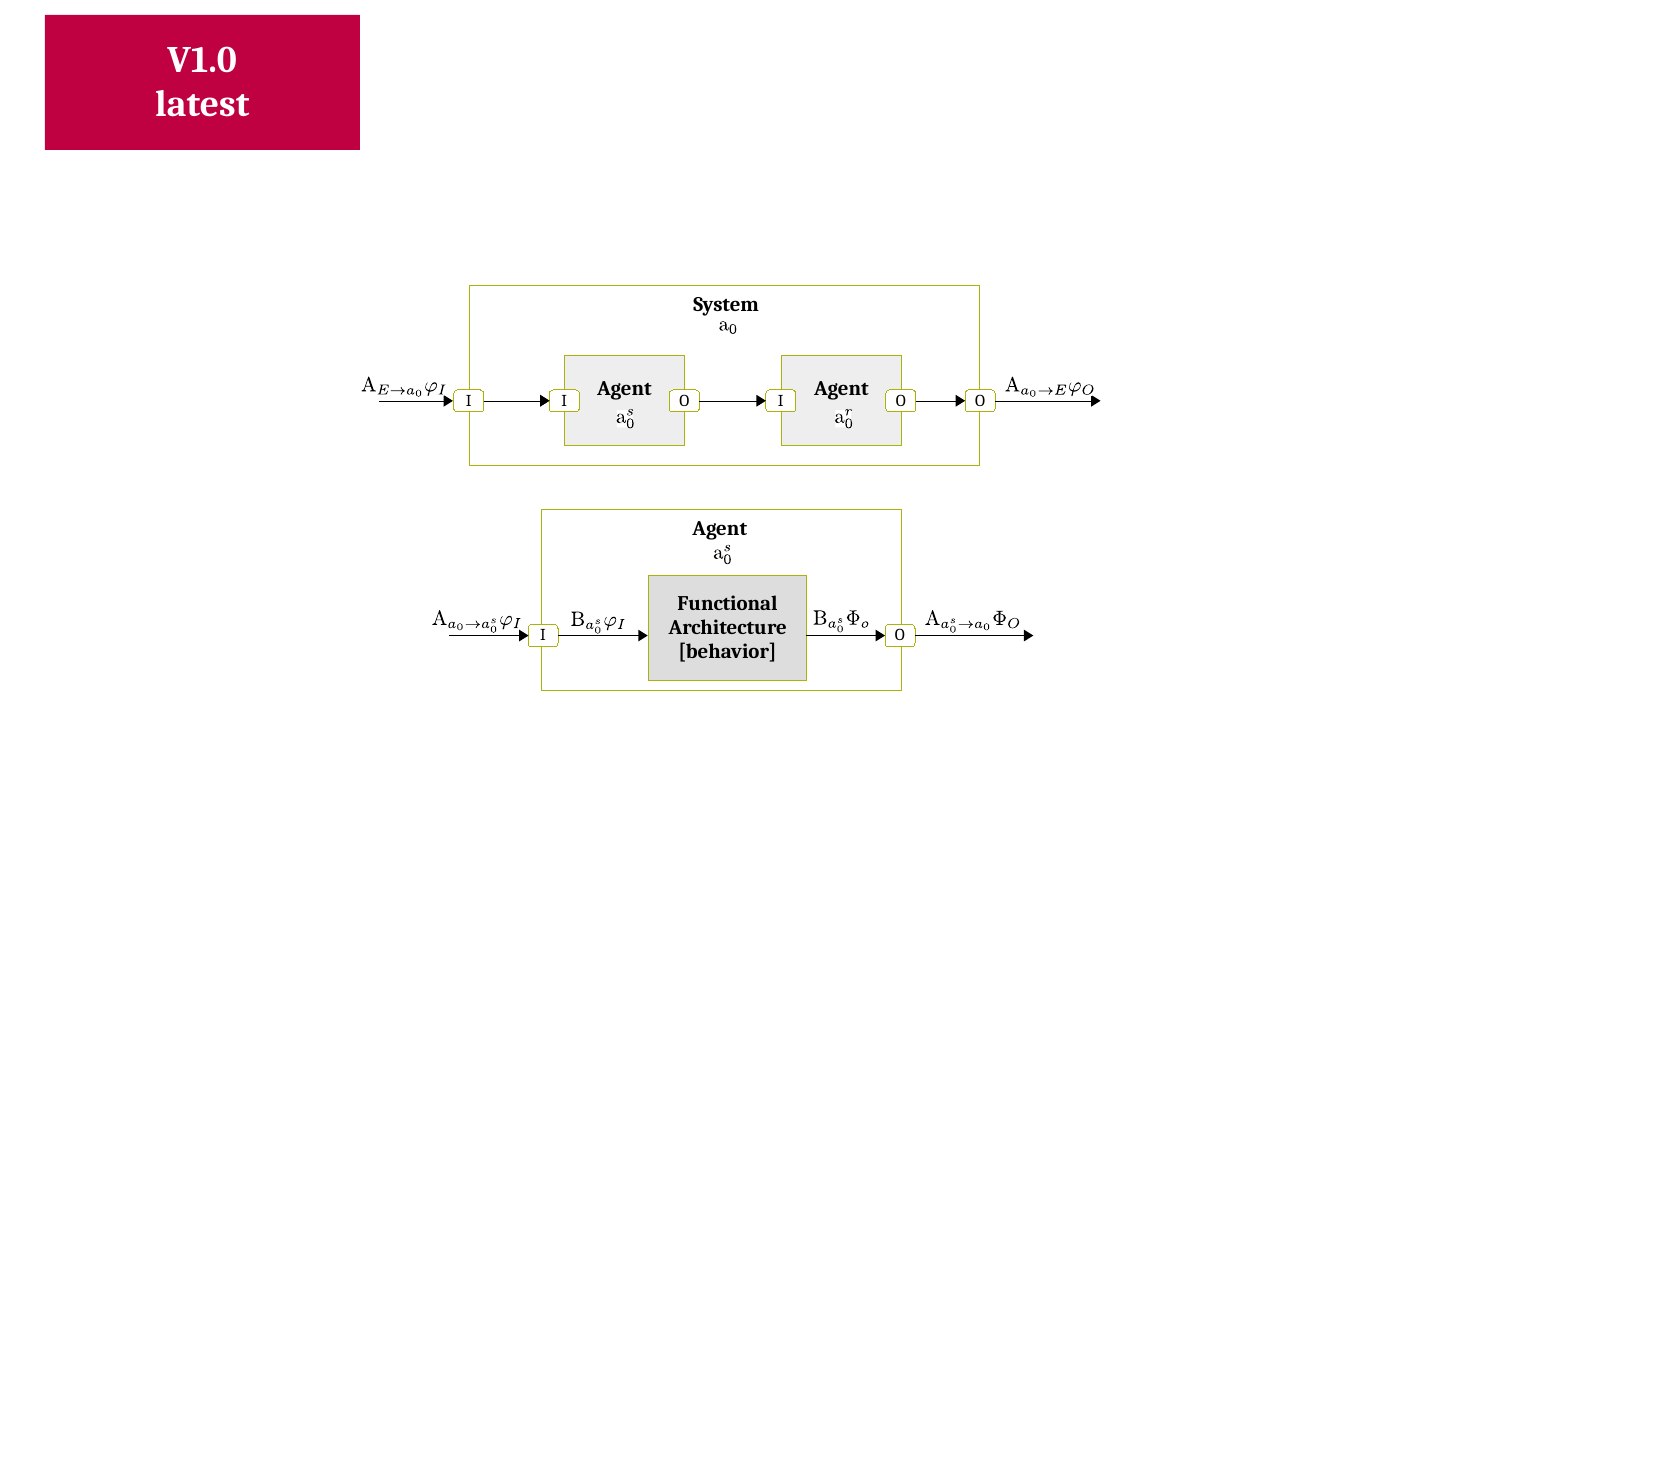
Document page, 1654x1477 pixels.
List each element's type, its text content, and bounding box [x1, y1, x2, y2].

text_box System [469, 285, 980, 466]
picture [717, 320, 738, 335]
picture [833, 408, 853, 430]
text_box O [965, 389, 996, 412]
text_box Functional Architecture [behavior] [648, 575, 807, 681]
text_box Agent [541, 636, 902, 691]
text_box O [885, 624, 916, 647]
picture [924, 609, 1020, 634]
picture [1003, 375, 1095, 398]
text_box I [528, 624, 559, 647]
text_box V1.0 latest [44, 14, 360, 150]
picture [360, 375, 447, 398]
picture [431, 609, 522, 634]
picture [812, 610, 869, 633]
picture [570, 611, 625, 634]
picture [615, 408, 635, 430]
picture [712, 544, 732, 565]
text_box I [453, 389, 484, 412]
text_box Agent [541, 509, 902, 635]
